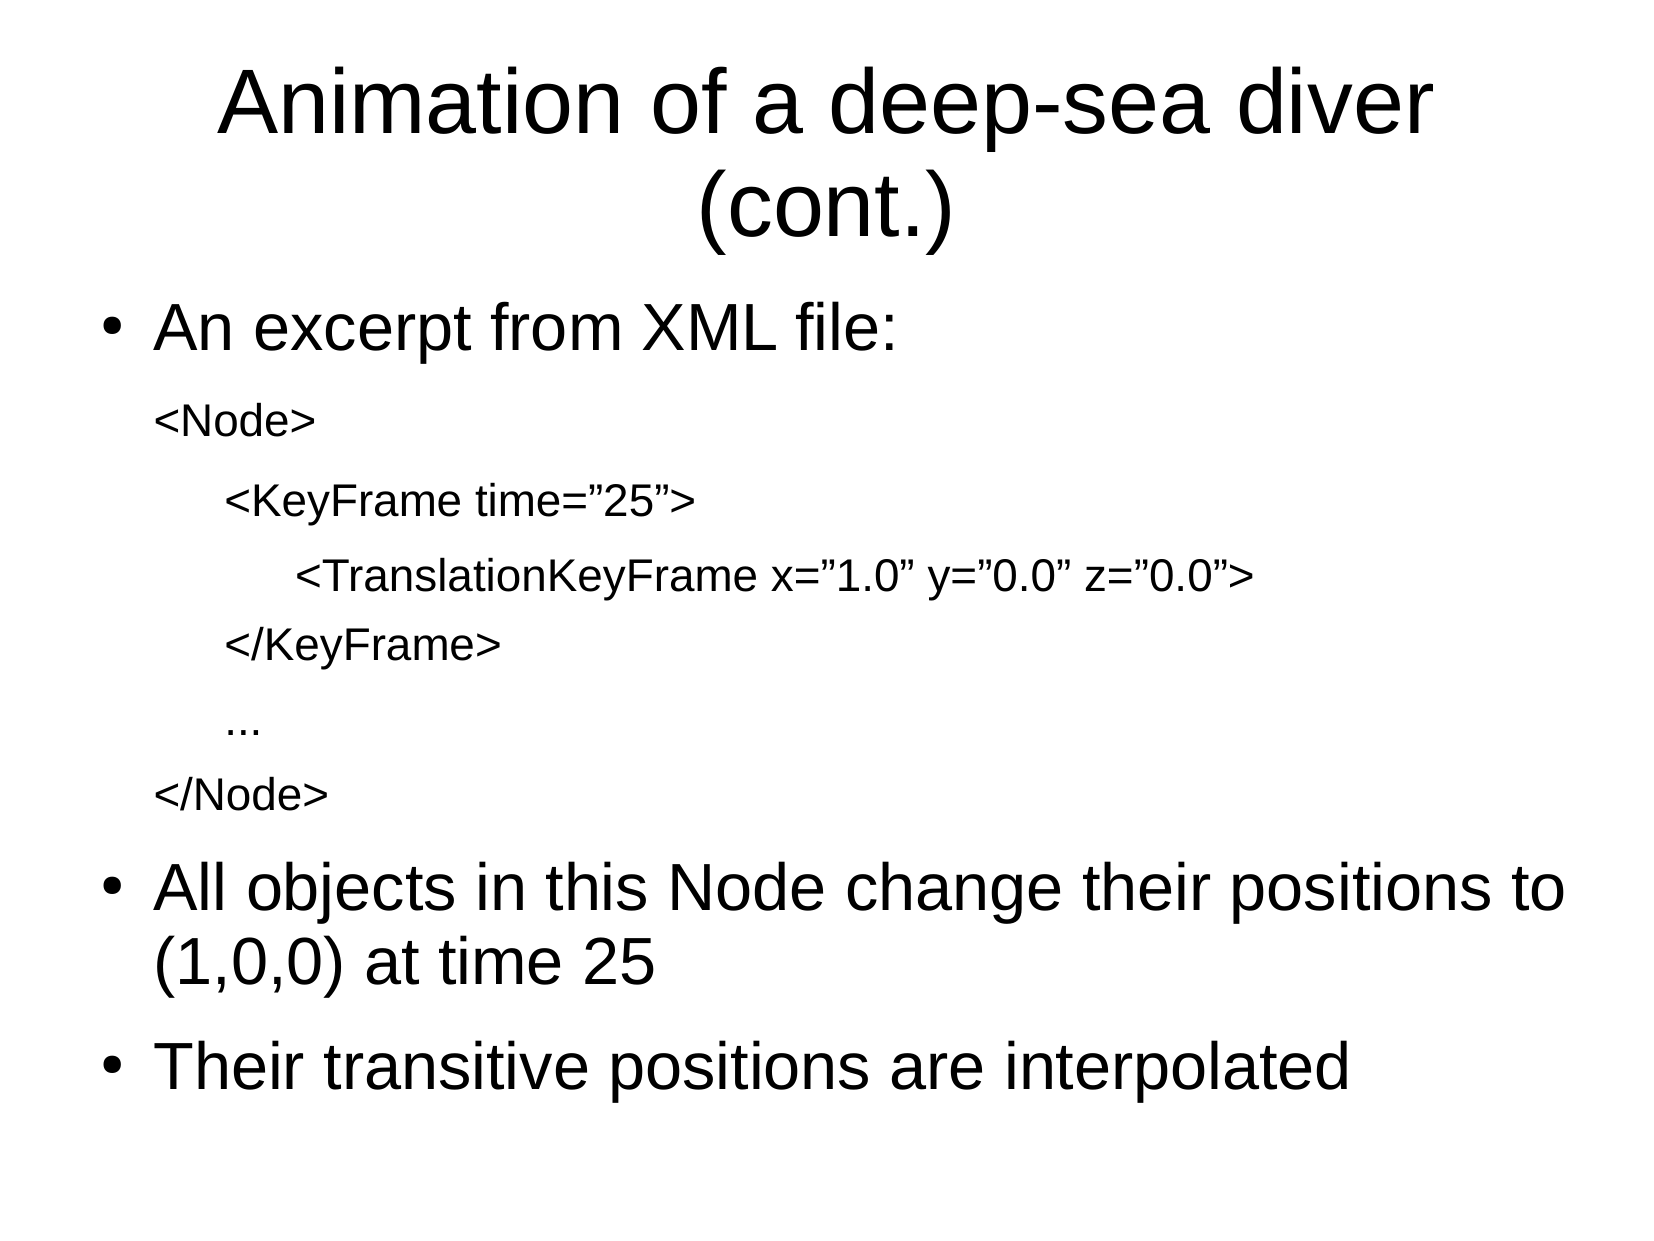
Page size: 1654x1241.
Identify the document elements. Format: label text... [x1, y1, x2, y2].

title Animation of a deep-sea diver (cont.) [82, 50, 1571, 256]
list An excerpt from XML file: <Node> <KeyFrame time=”25”> <TranslationKeyFrame x=”1.0” y=”0.0” z=”0.0”> </KeyFrame> ... </Node> All objects in this Node change their positions to (1,0,0) at time 25 Their transitive positions are interpolated [82, 290, 1571, 1109]
